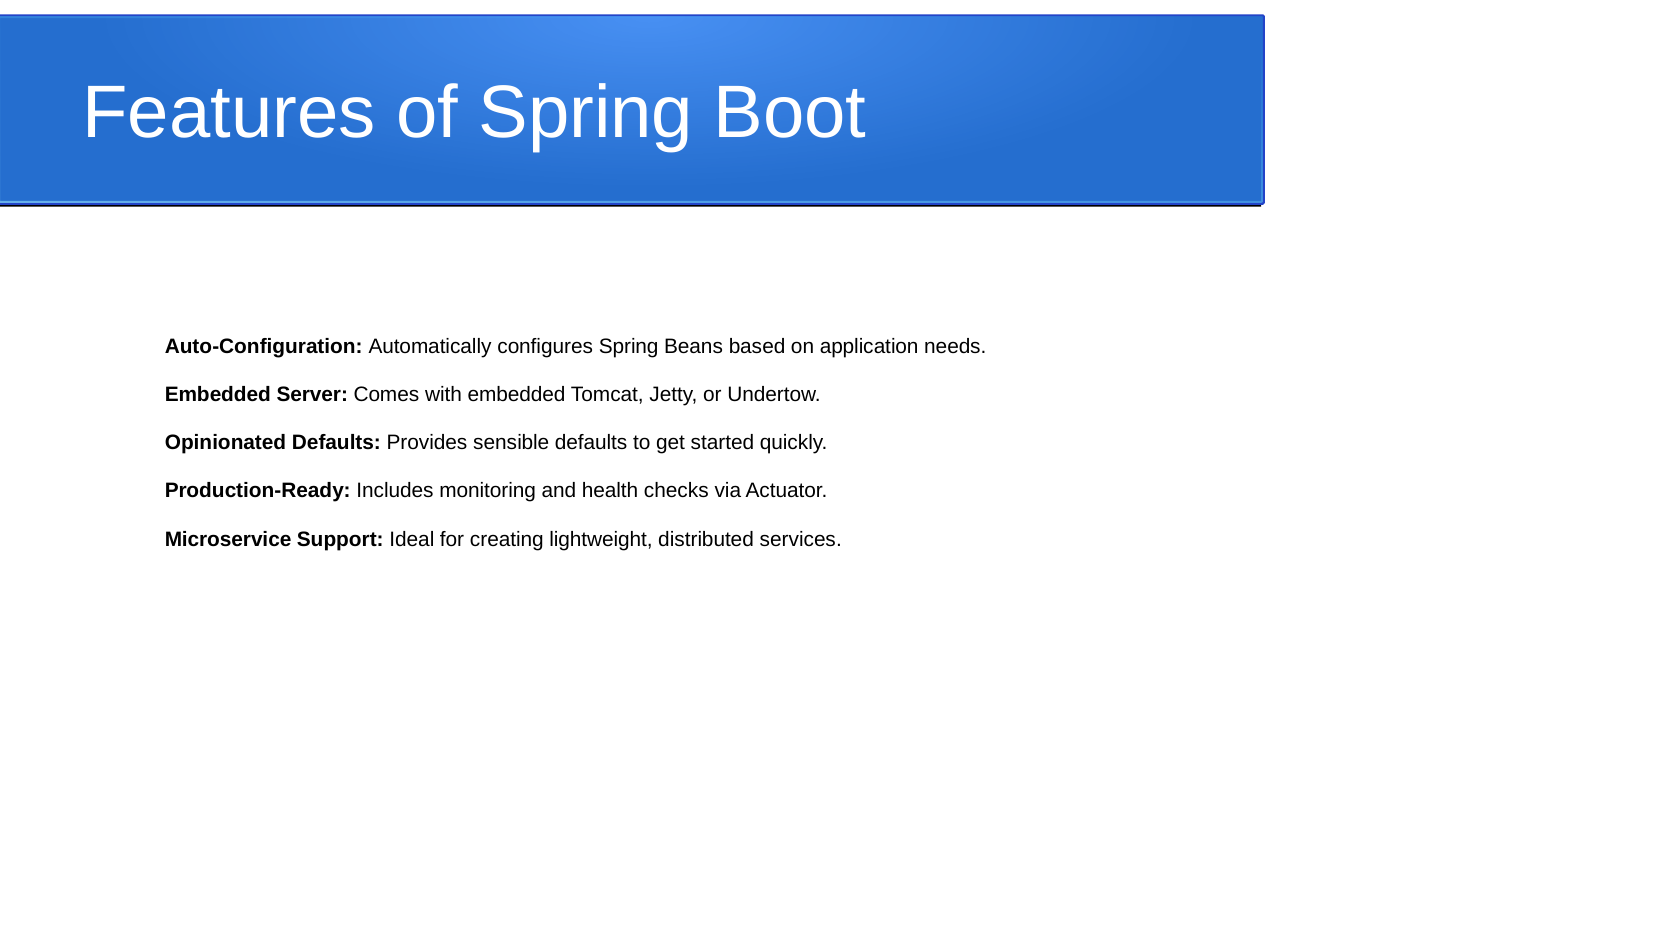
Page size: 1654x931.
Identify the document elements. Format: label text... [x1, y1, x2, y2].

text_box Auto-Configuration: Automatically configures Spring Beans based on application needs. Embedded Server: Comes with embedded Tomcat, Jetty, or Undertow. Opinionated Defaults: Provides sensible defaults to get started quickly. Production-Ready: Includes monitoring and health checks via Actuator. Microservice Support: Ideal for creating lightweight, distributed services. [150, 327, 1245, 676]
title Features of Spring Boot [82, 35, 1235, 189]
